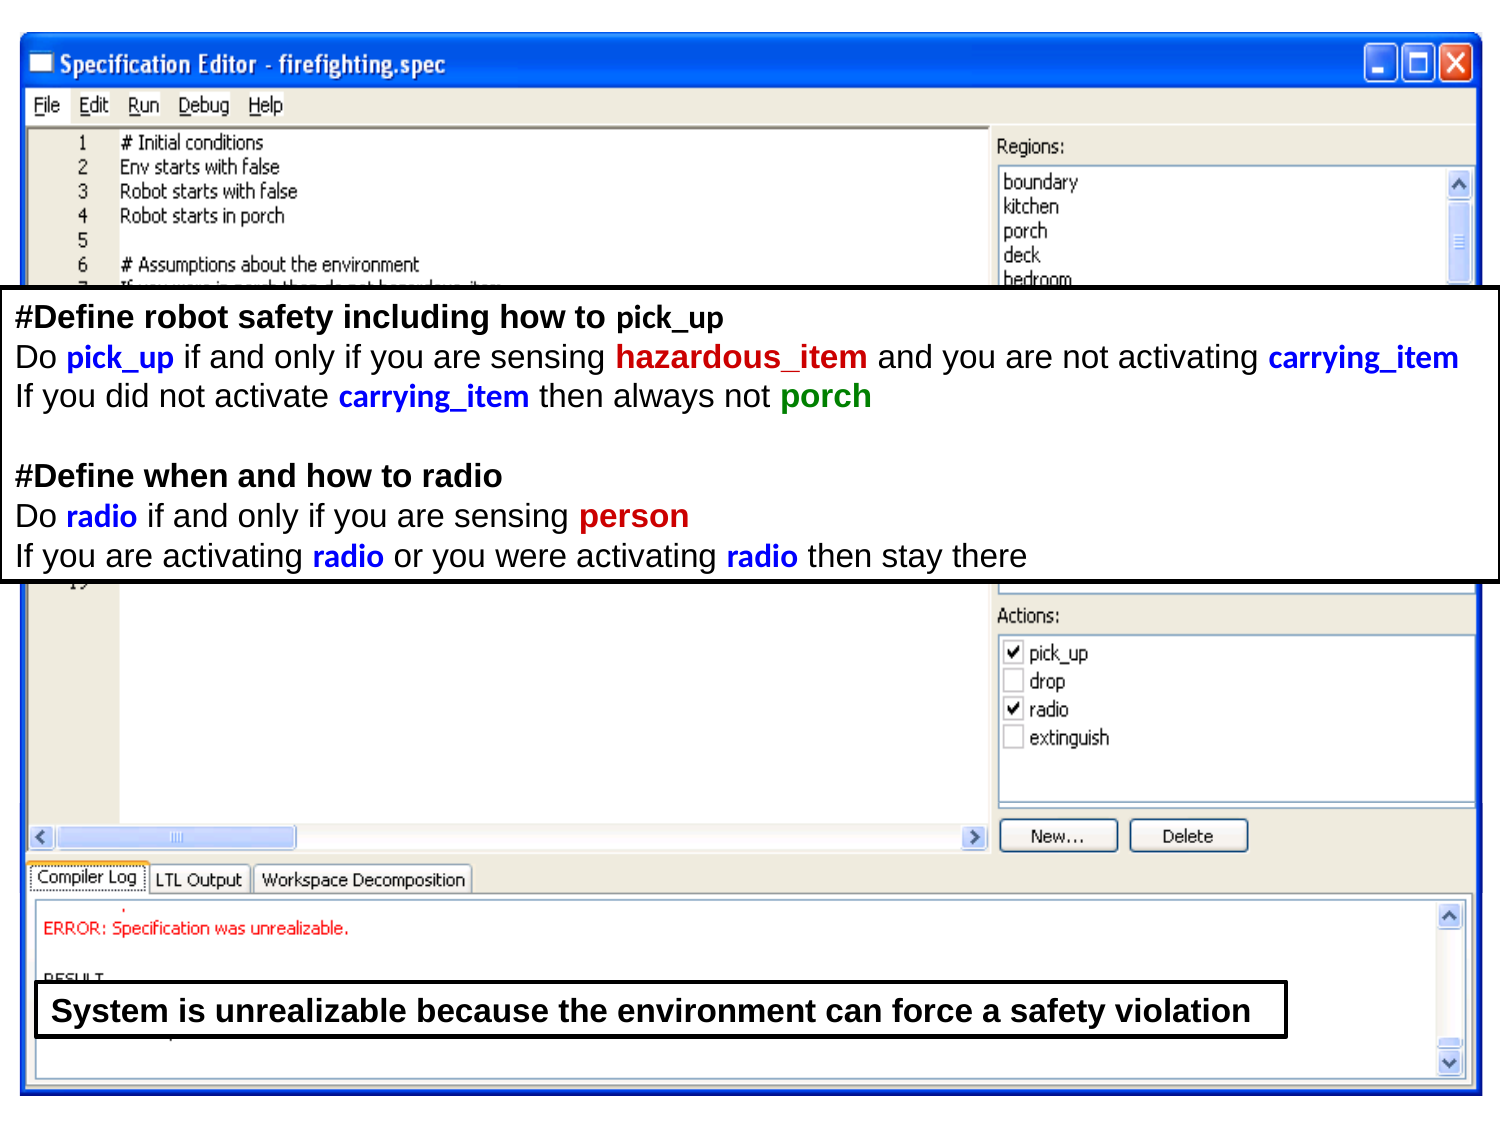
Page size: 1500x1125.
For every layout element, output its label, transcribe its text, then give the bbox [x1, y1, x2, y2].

text_box System is unrealizable because the environment can force a safety violation [36, 981, 1286, 1037]
text_box #Define robot safety including how to pick_up Do pick_up if and only if you are sensing hazardous_item and you are not activating carrying_item If you did not activate carrying_item then always not porch #Define when and how to radio Do radio if and only if you are sensing person If you are activating radio or you were activating radio then stay there [0, 287, 1500, 582]
picture [19, 582, 1483, 1096]
picture [19, 32, 1483, 287]
